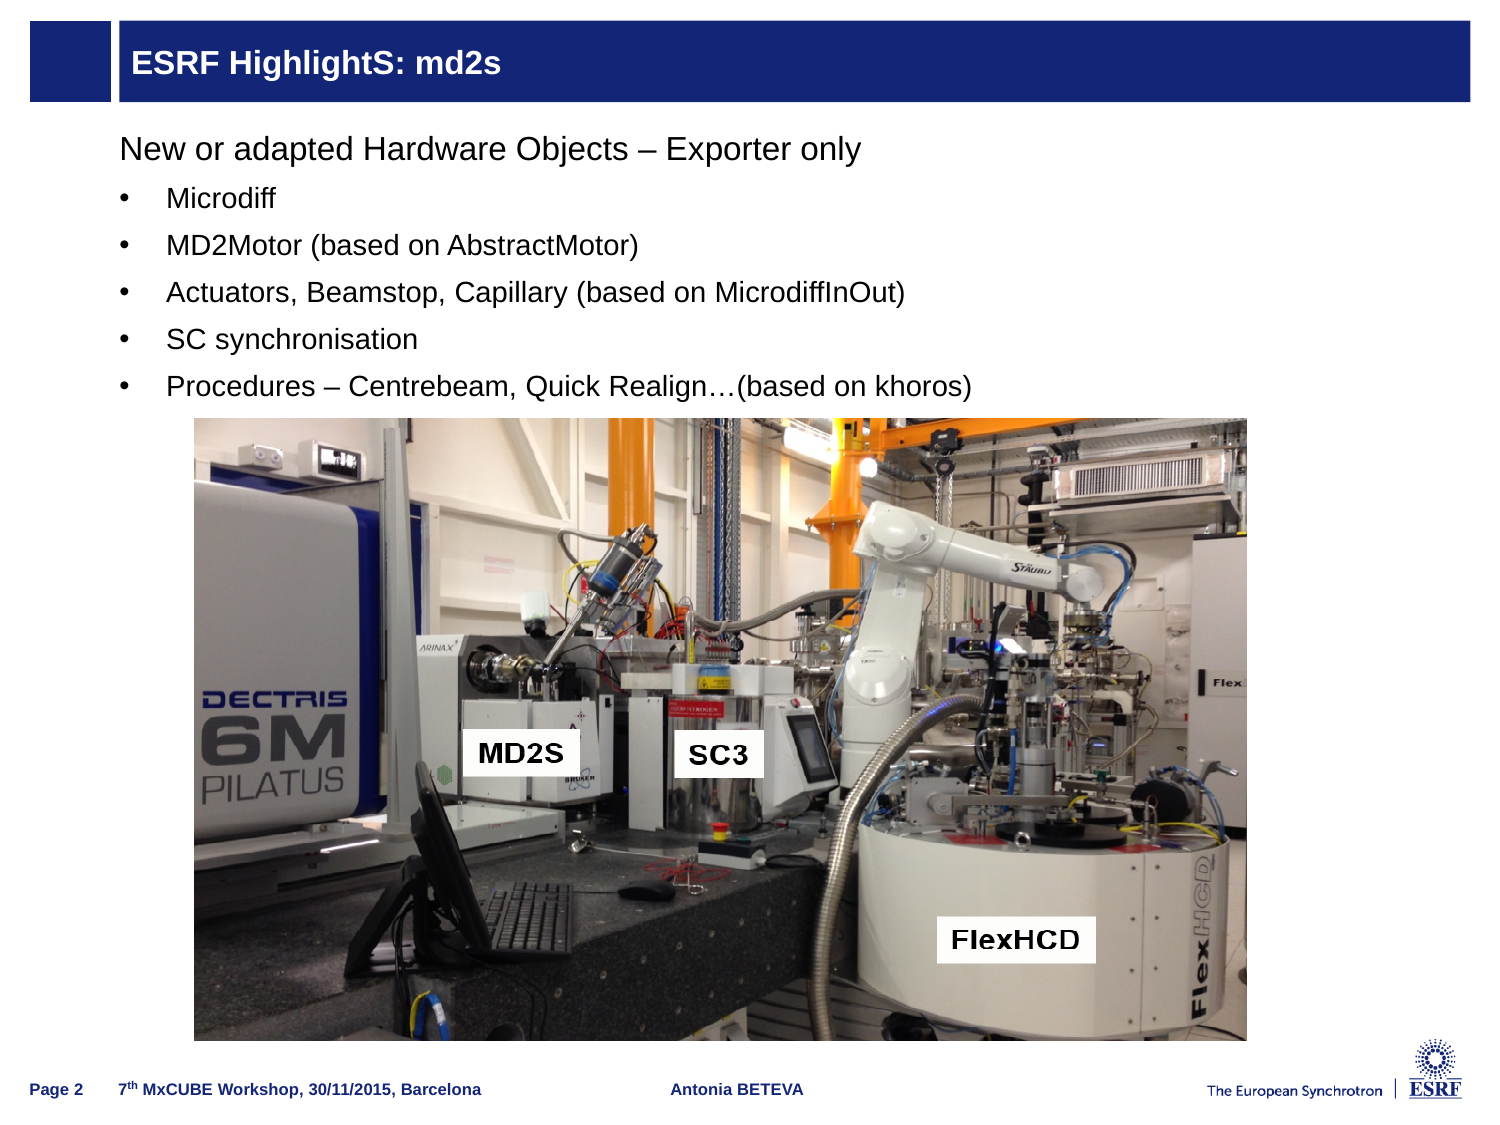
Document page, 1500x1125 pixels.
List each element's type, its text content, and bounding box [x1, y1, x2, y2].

list New or adapted Hardware Objects – Exporter only Microdiff MD2Motor (based on AbstractMotor) Actuators, Beamstop, Capillary (based on MicrodiffInOut) SC synchronisation Procedures – Centrebeam, Quick Realign…(based on khoros) [119, 125, 1471, 1012]
text_box Page <number> [29, 1063, 98, 1099]
picture [194, 418, 1500, 1125]
text_box 7th MxCUBE Workshop, 30/11/2015, Barcelona Antonia BETEVA [118, 1063, 1122, 1099]
title ESRF HighlightS: md2s [119, 20, 1471, 103]
